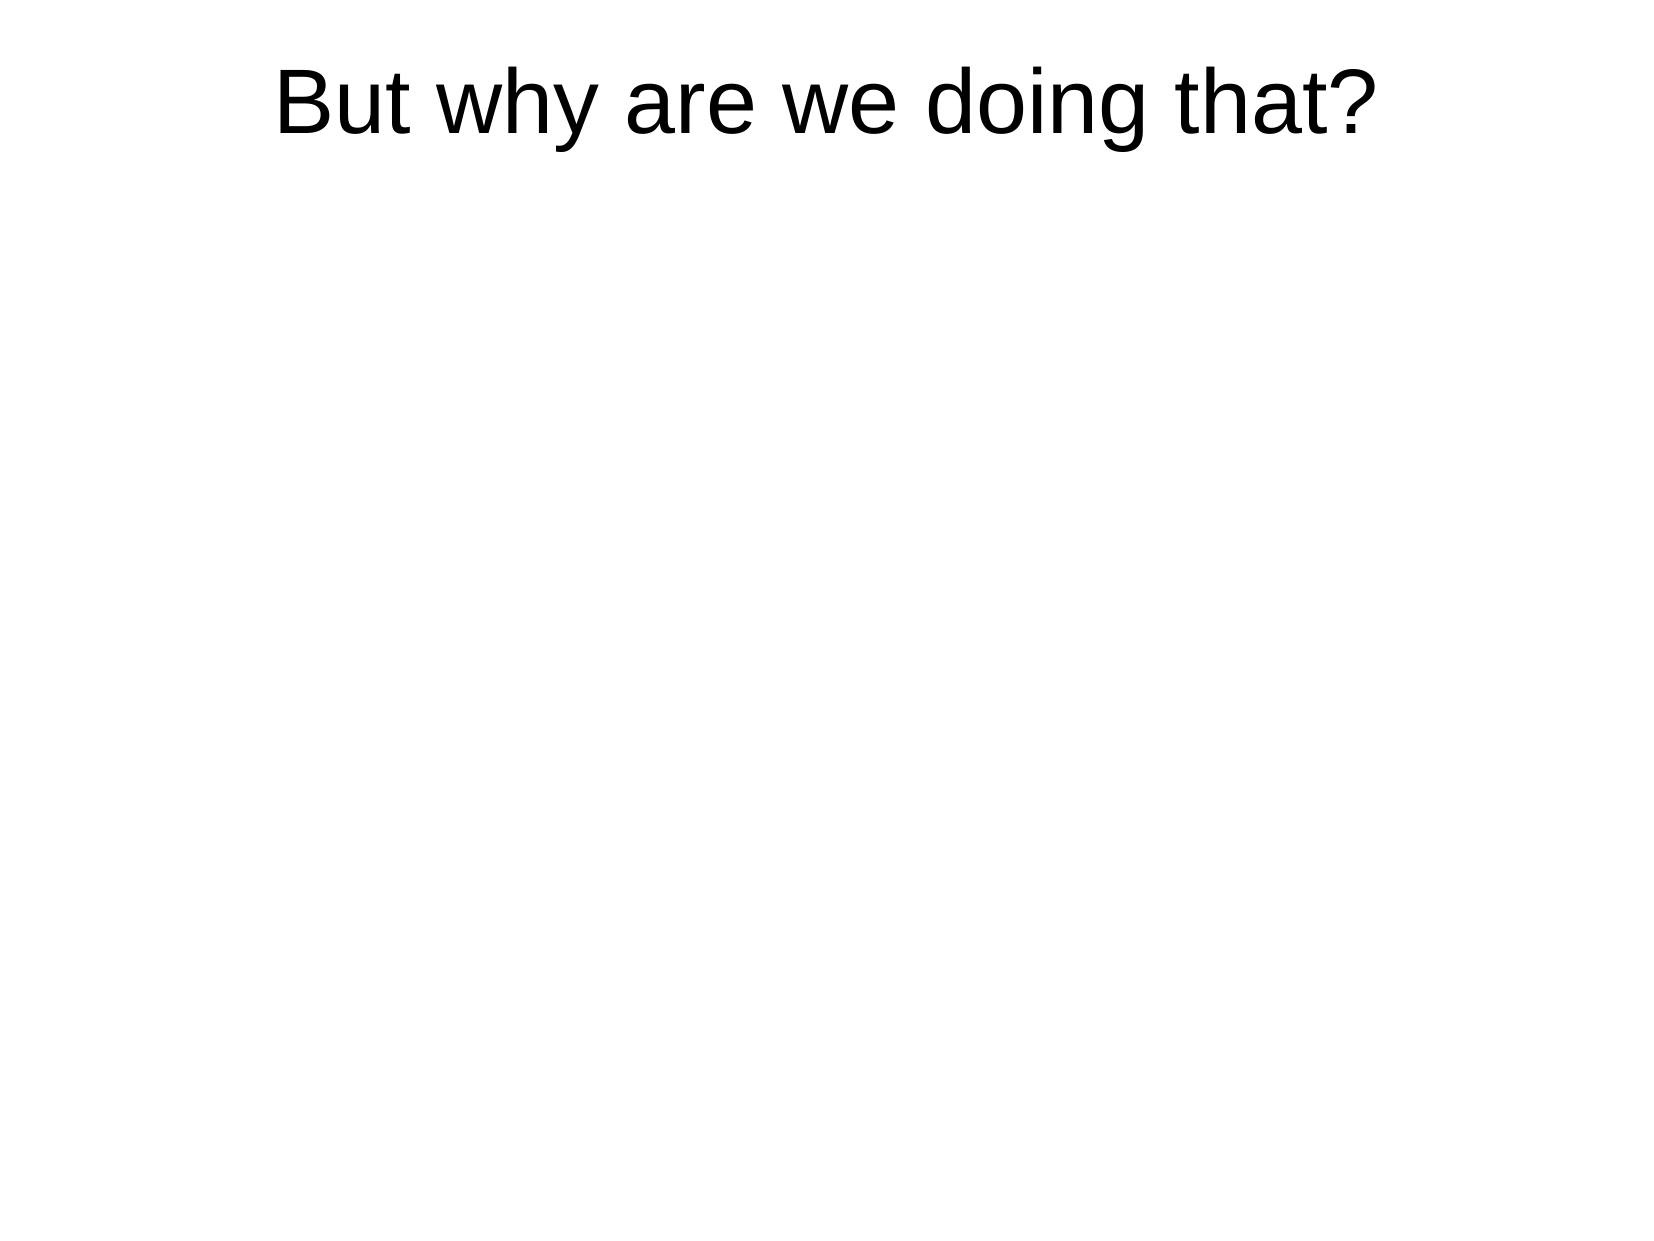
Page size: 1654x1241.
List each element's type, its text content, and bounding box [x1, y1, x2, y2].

title But why are we doing that? [82, 49, 1571, 257]
